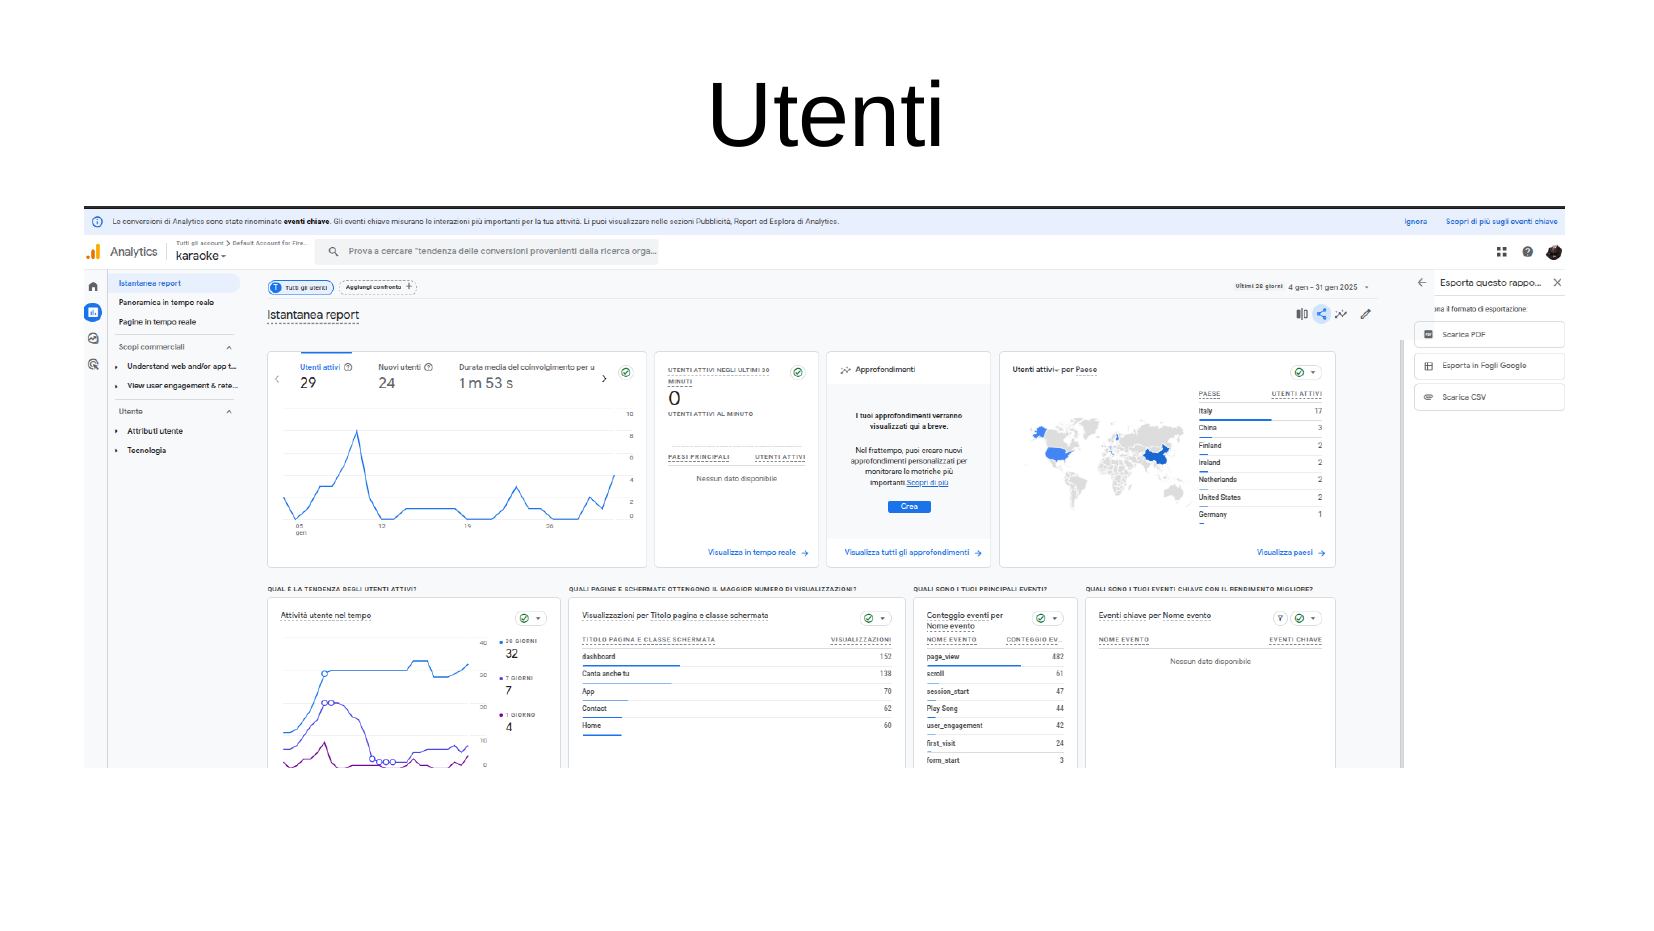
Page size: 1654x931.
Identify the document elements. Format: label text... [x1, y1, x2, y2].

picture [84, 206, 1565, 768]
title Utenti [82, 37, 1571, 193]
